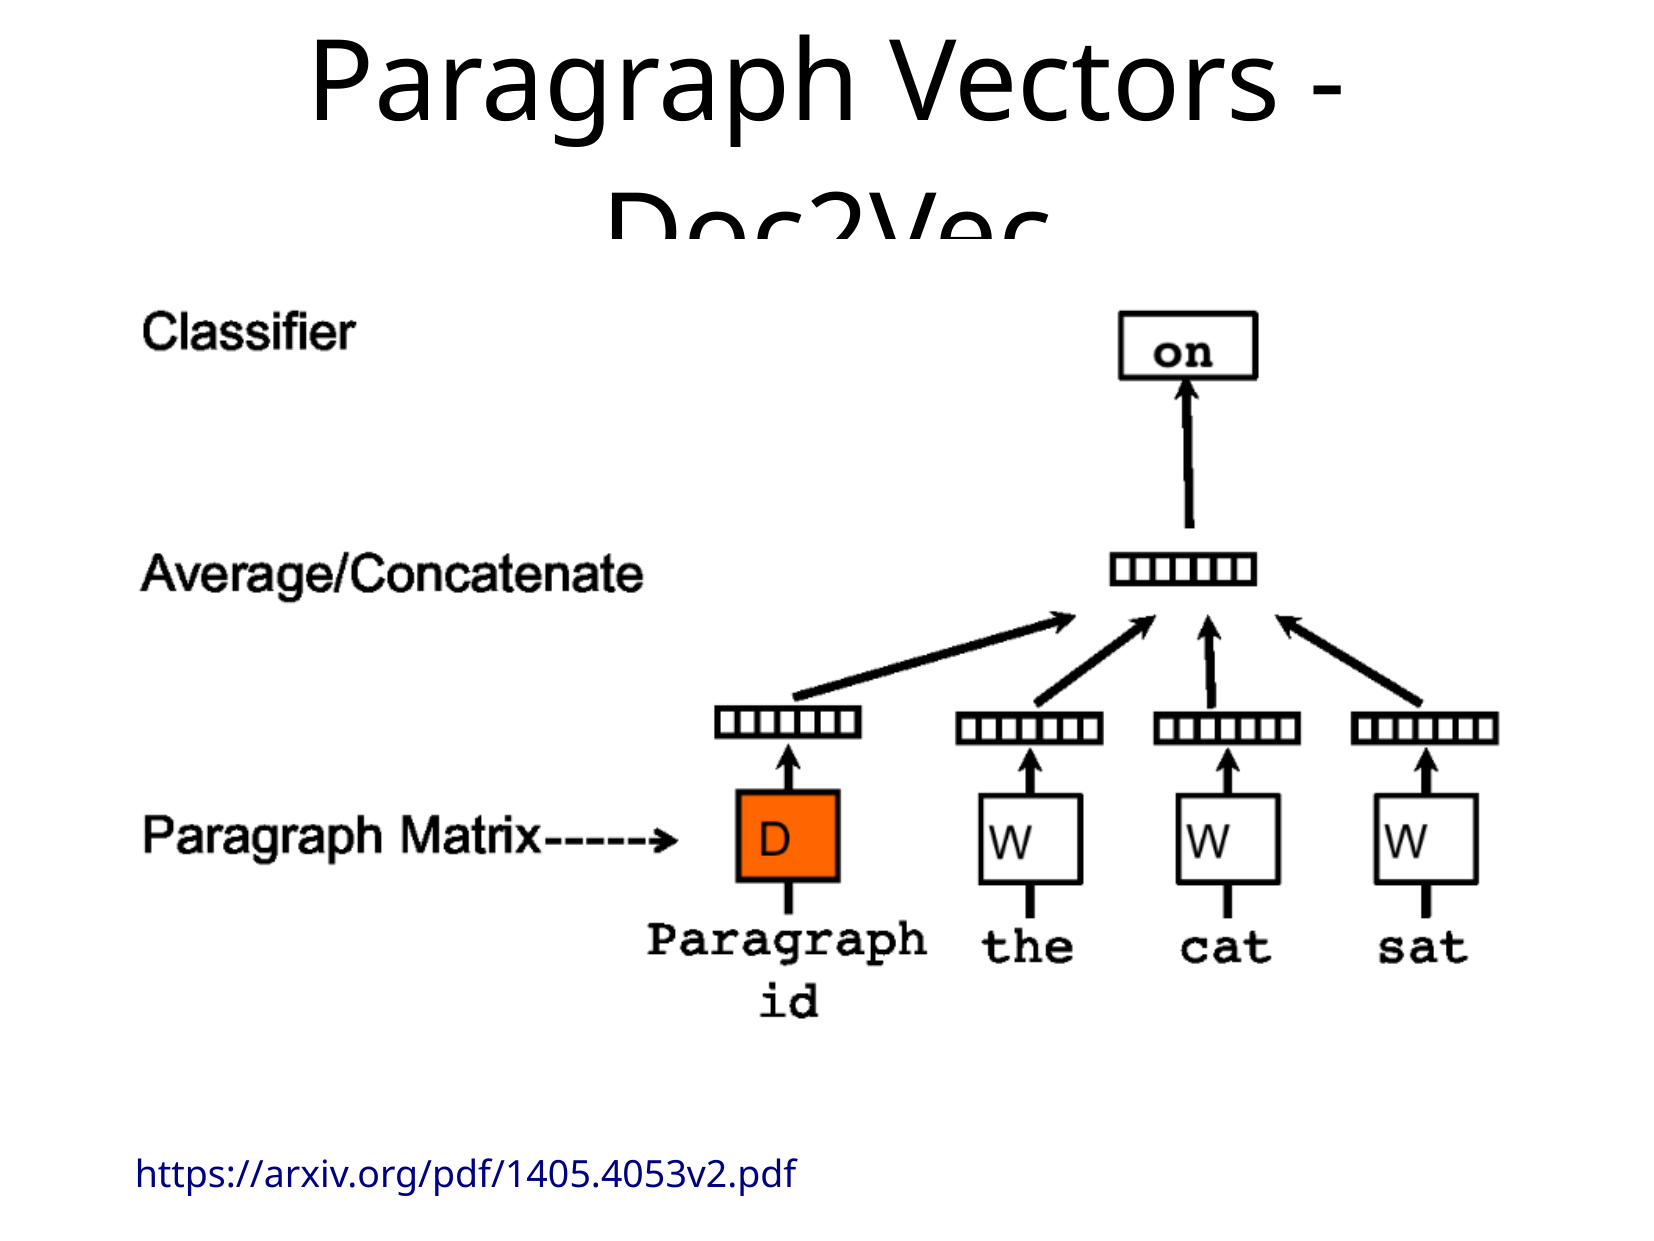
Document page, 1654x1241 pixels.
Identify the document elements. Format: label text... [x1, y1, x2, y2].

title Paragraph Vectors - Doc2Vec [82, 49, 1571, 257]
picture [136, 239, 1520, 1025]
text_box https://arxiv.org/pdf/1405.4053v2.pdf [120, 1140, 1111, 1193]
